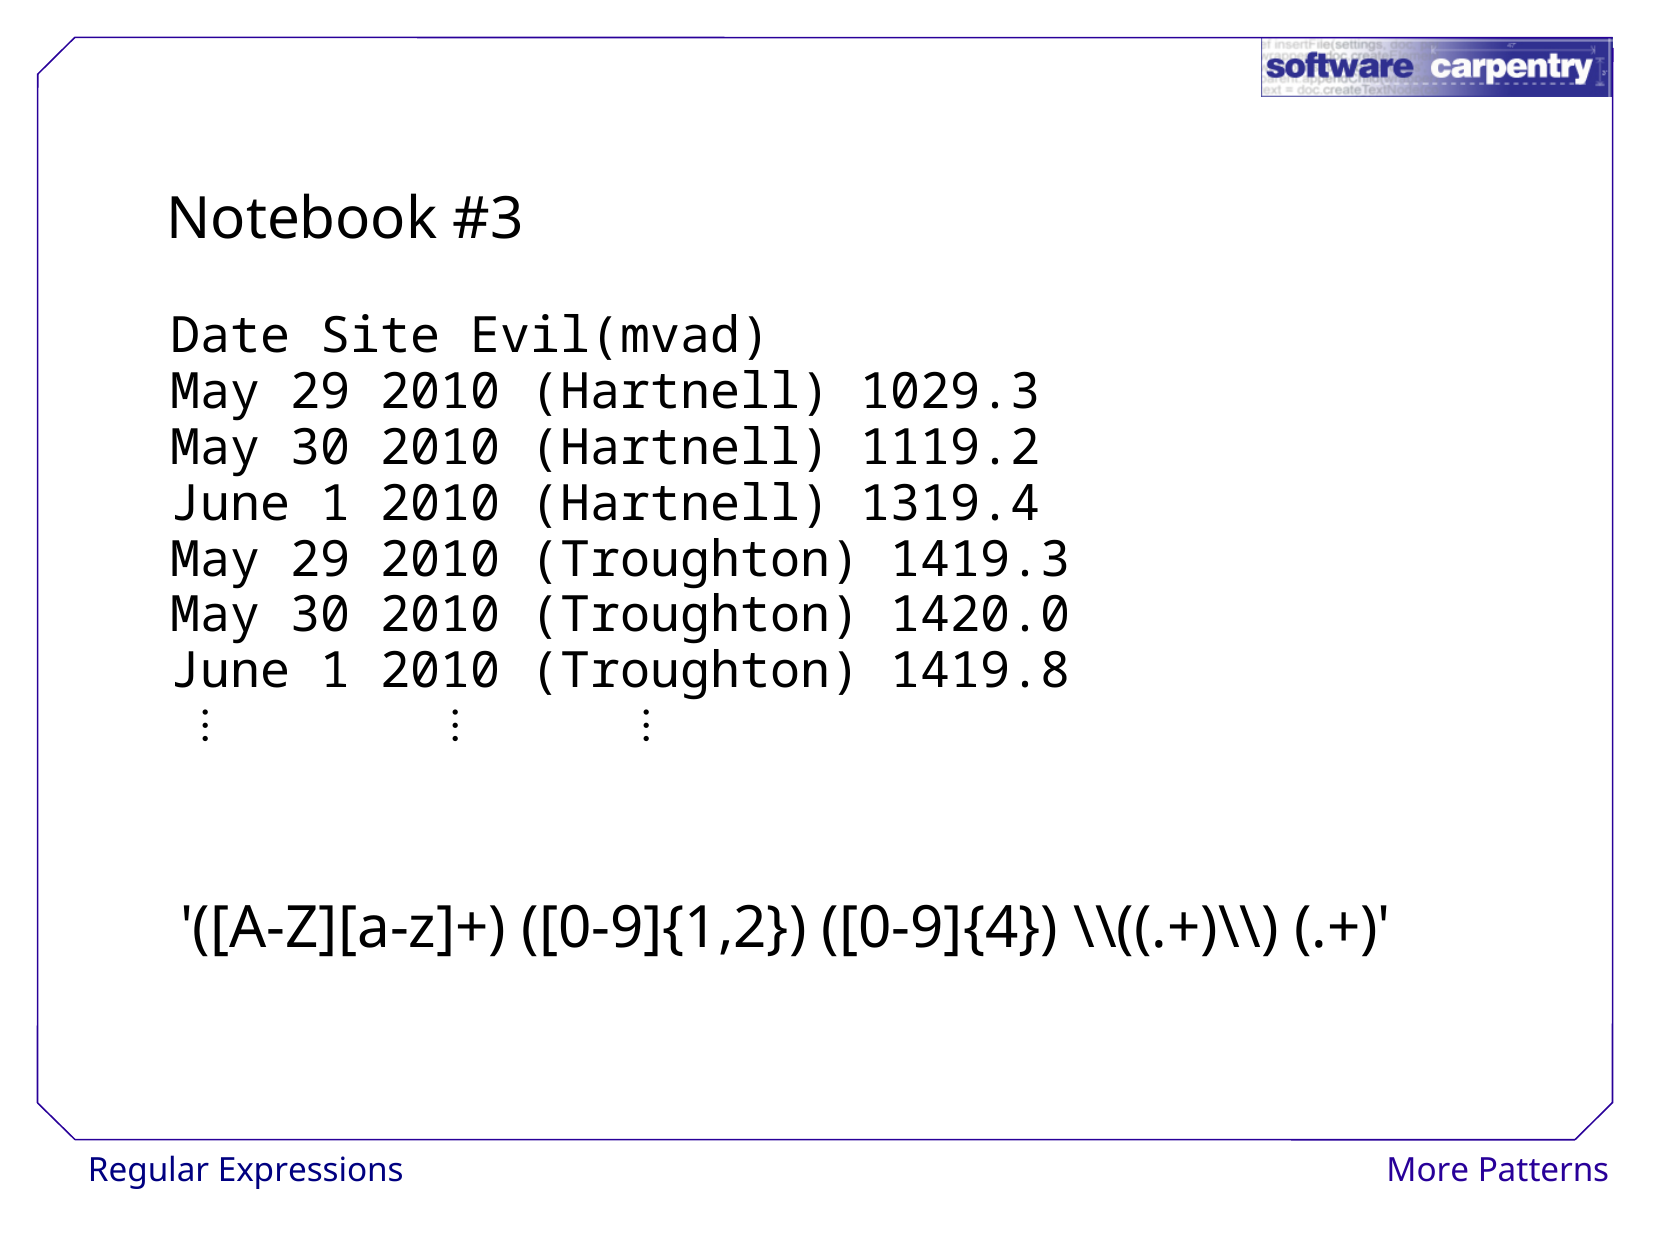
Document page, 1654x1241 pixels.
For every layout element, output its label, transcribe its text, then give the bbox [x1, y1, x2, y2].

text_box Date Site Evil(mvad) May 29 2010 (Hartnell) 1029.3 May 30 2010 (Hartnell) 1119.2 June 1 2010 (Hartnell) 1319.4 May 29 2010 (Troughton) 1419.3 May 30 2010 (Troughton) 1420.0 June 1 2010 (Troughton) 1419.8 ⋮ ⋮ ⋮ [155, 300, 1535, 763]
text_box '([A-Z][a-z]+) ([0-9]{1,2}) ([0-9]{4}) \\((.+)\\) (.+)' [165, 846, 1527, 968]
picture [1261, 39, 1613, 97]
text_box Notebook #3 [151, 138, 1530, 259]
